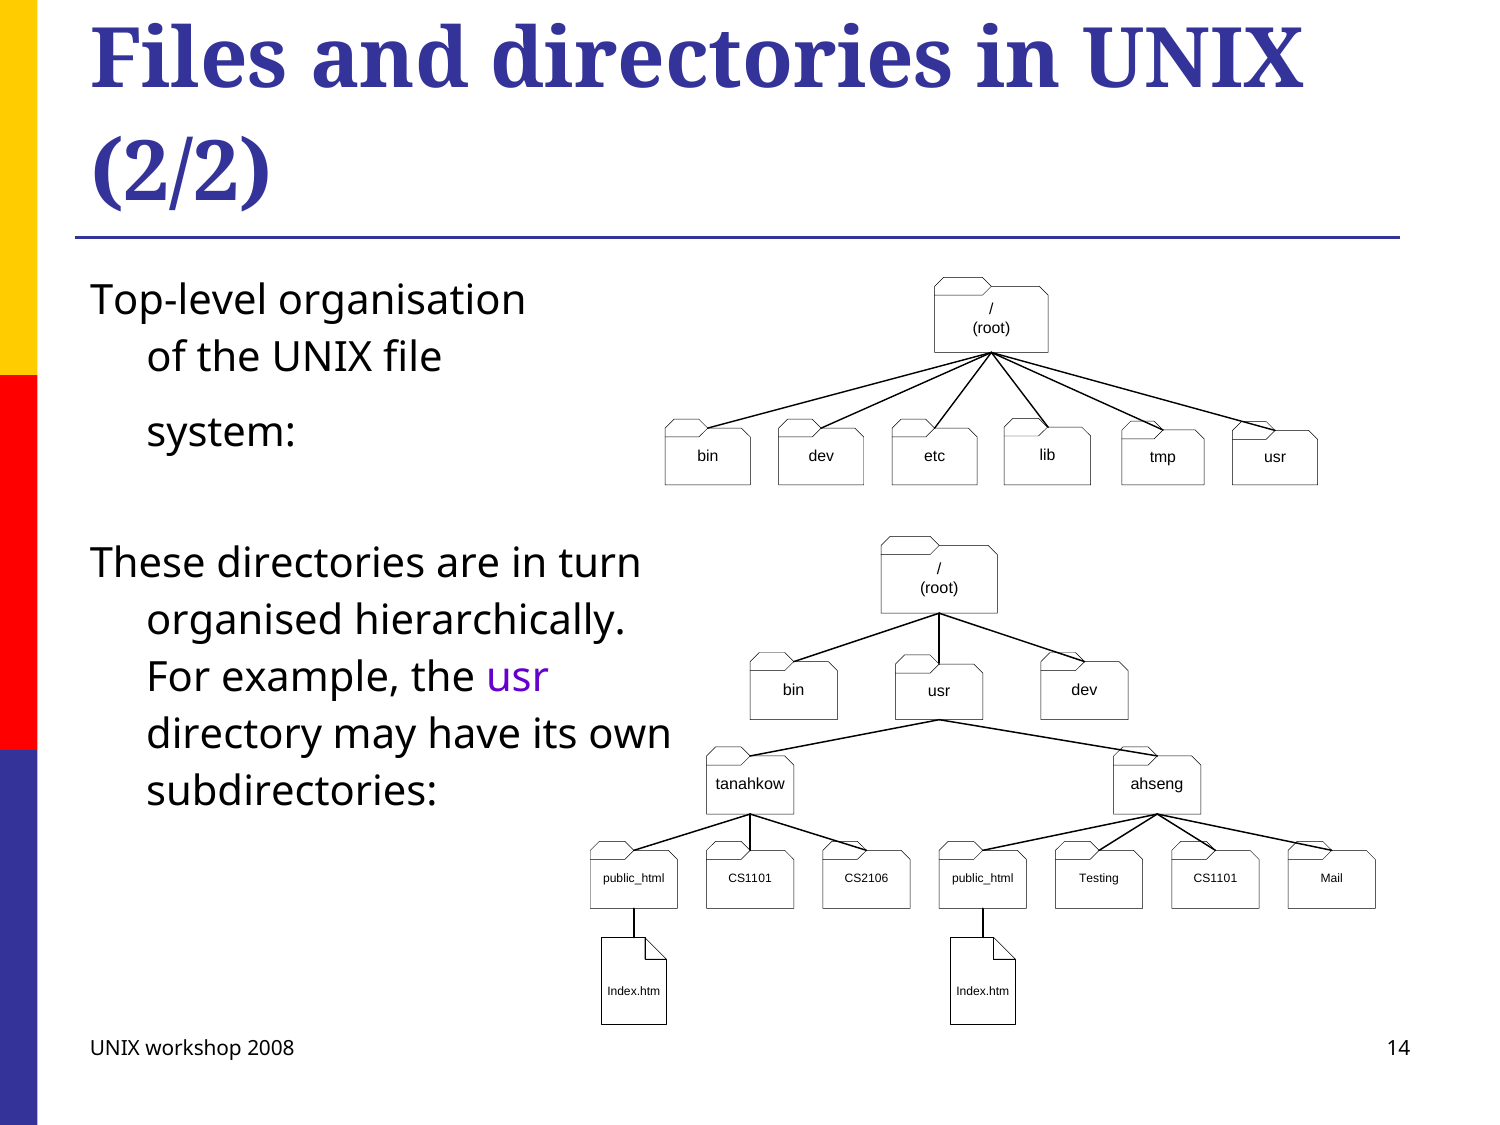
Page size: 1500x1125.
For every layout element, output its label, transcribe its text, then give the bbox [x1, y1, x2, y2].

chart [587, 533, 1379, 1028]
list Top-level organisation of the UNIX file system: [75, 262, 588, 476]
title Files and directories in UNIX (2/2) [75, 45, 1426, 233]
text_box These directories are in turn organised hierarchically. For example, the usr directory may have its own subdirectories: [75, 525, 688, 888]
text_box <number> [1074, 1025, 1426, 1101]
text_box UNIX workshop 2008 [74, 1025, 426, 1101]
chart [662, 274, 1321, 488]
